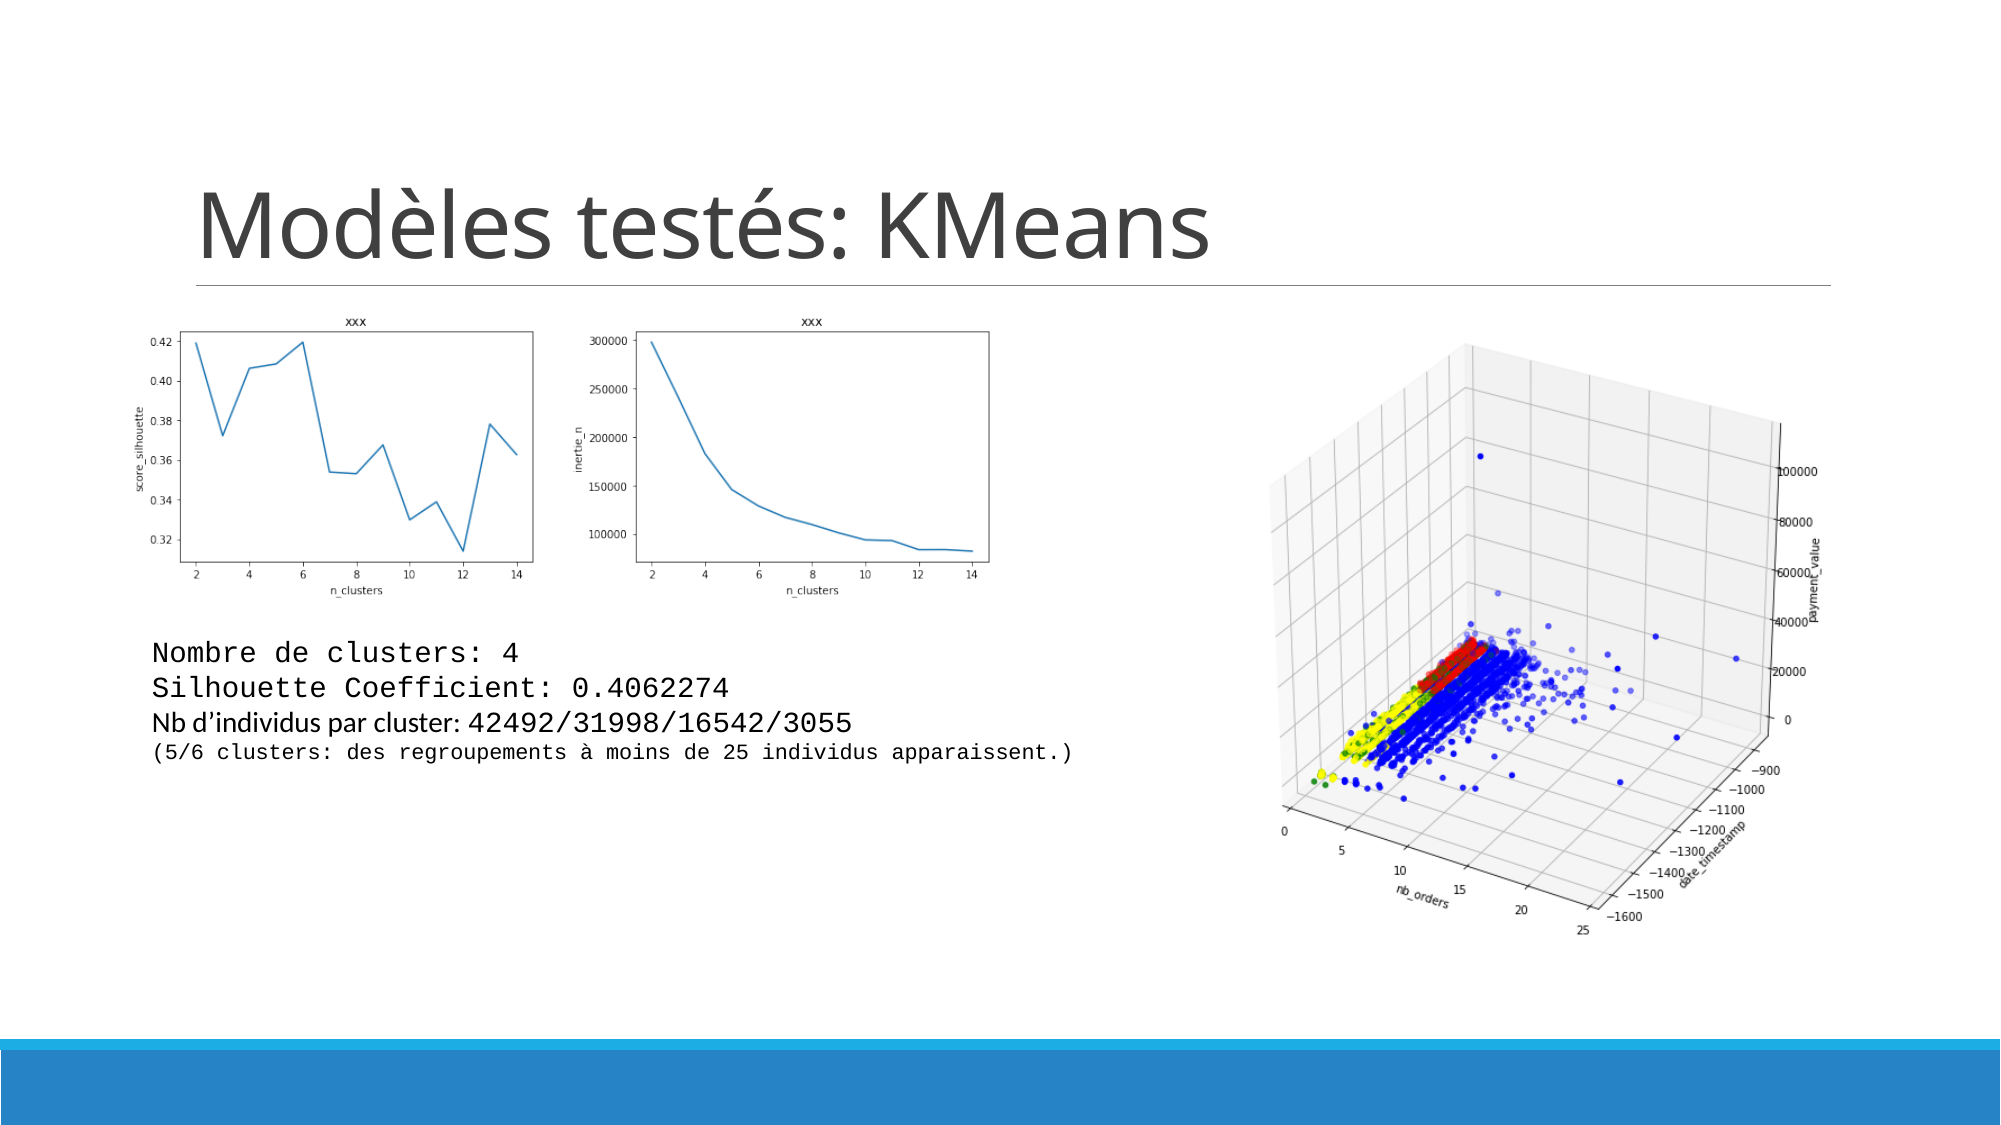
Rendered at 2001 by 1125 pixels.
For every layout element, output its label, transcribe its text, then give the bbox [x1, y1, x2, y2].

text_box Nombre de clusters: 4 Silhouette Coefficient: 0.4062274 Nb d’individus par cluster: 42492/31998/16542/3055 (5/6 clusters: des regroupements à moins de 25 individus apparaissent.) [136, 625, 1101, 908]
picture [126, 308, 540, 603]
picture [565, 308, 995, 603]
title Modèles testés: KMeans [180, 47, 1831, 286]
picture [1189, 294, 1852, 957]
